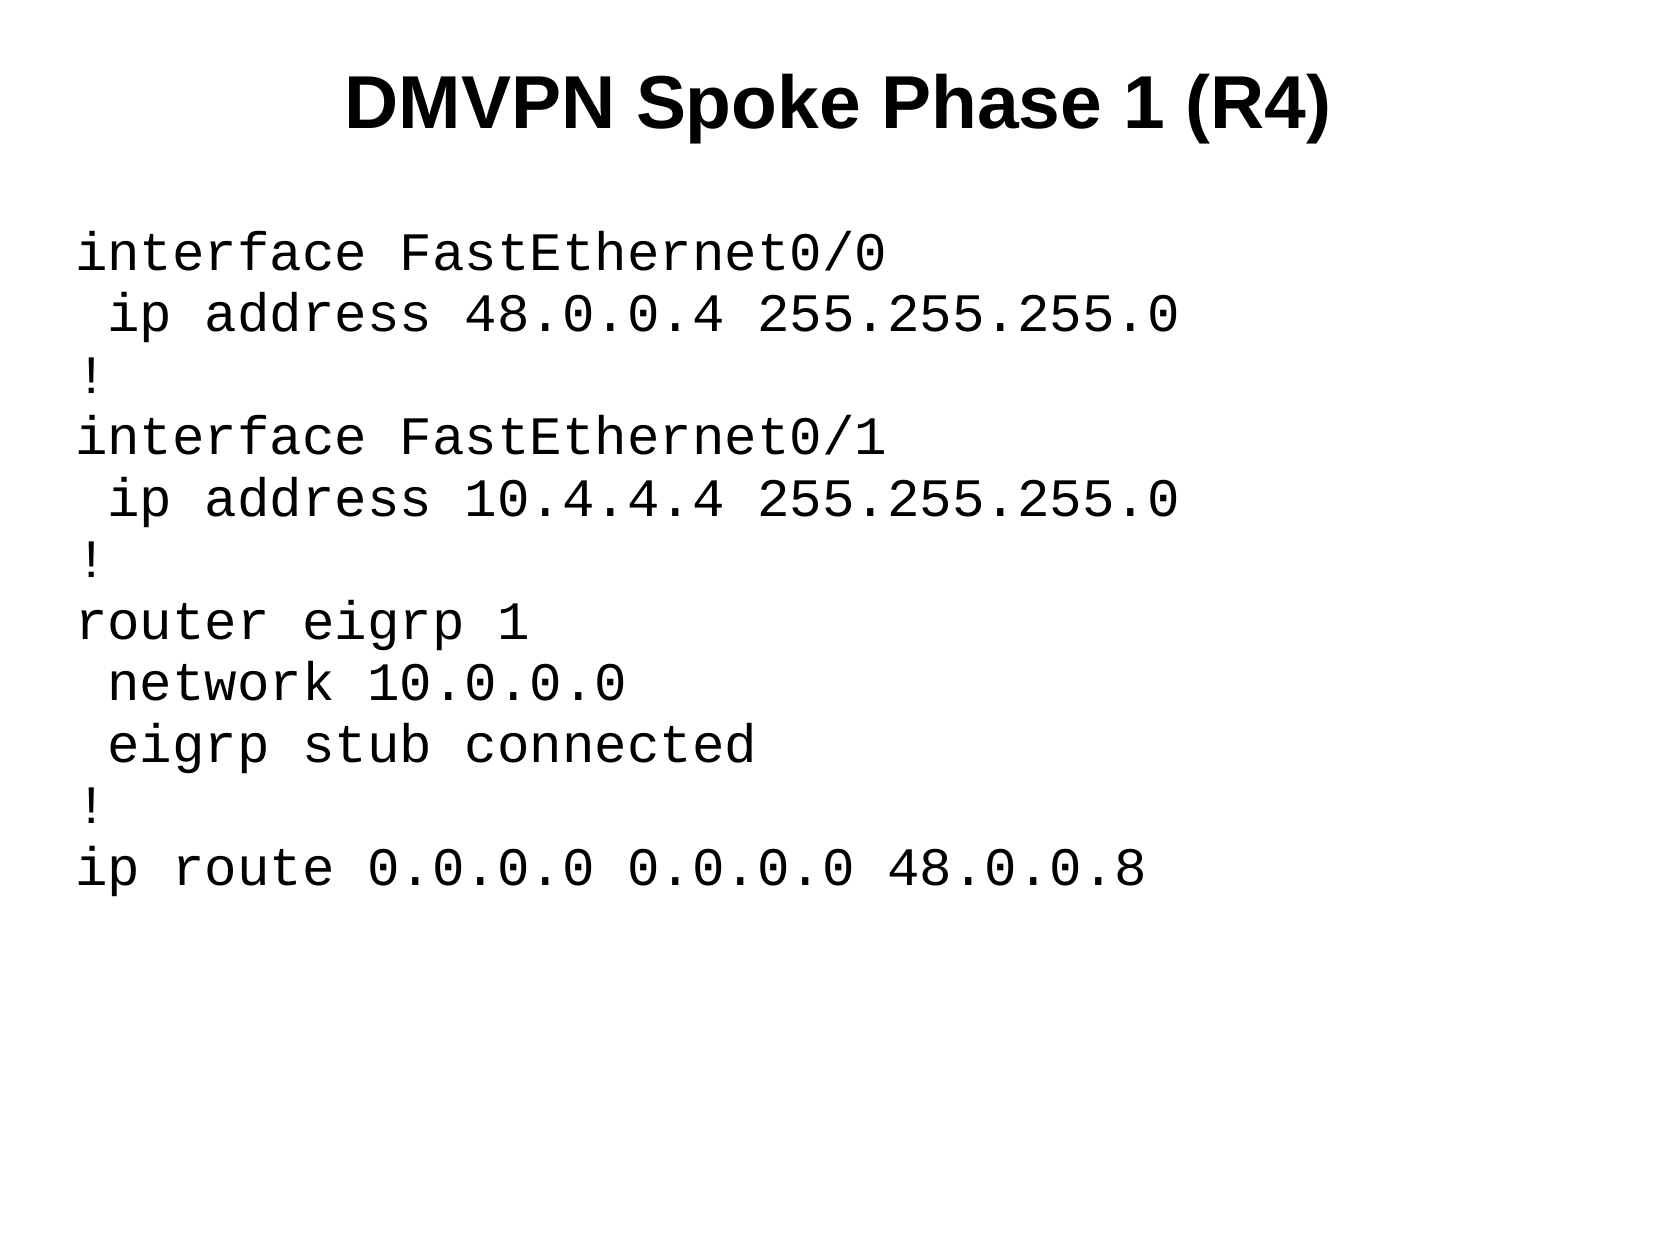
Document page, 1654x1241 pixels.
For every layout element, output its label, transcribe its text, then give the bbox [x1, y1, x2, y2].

text_box DMVPN Spoke Phase 1 (R4) [64, 37, 1613, 151]
list interface FastEthernet0/0 ip address 48.0.0.4 255.255.255.0 ! interface FastEthernet0/1 ip address 10.4.4.4 255.255.255.0 ! router eigrp 1 network 10.0.0.0 eigrp stub connected ! ip route 0.0.0.0 0.0.0.0 48.0.0.8 [75, 225, 1576, 960]
